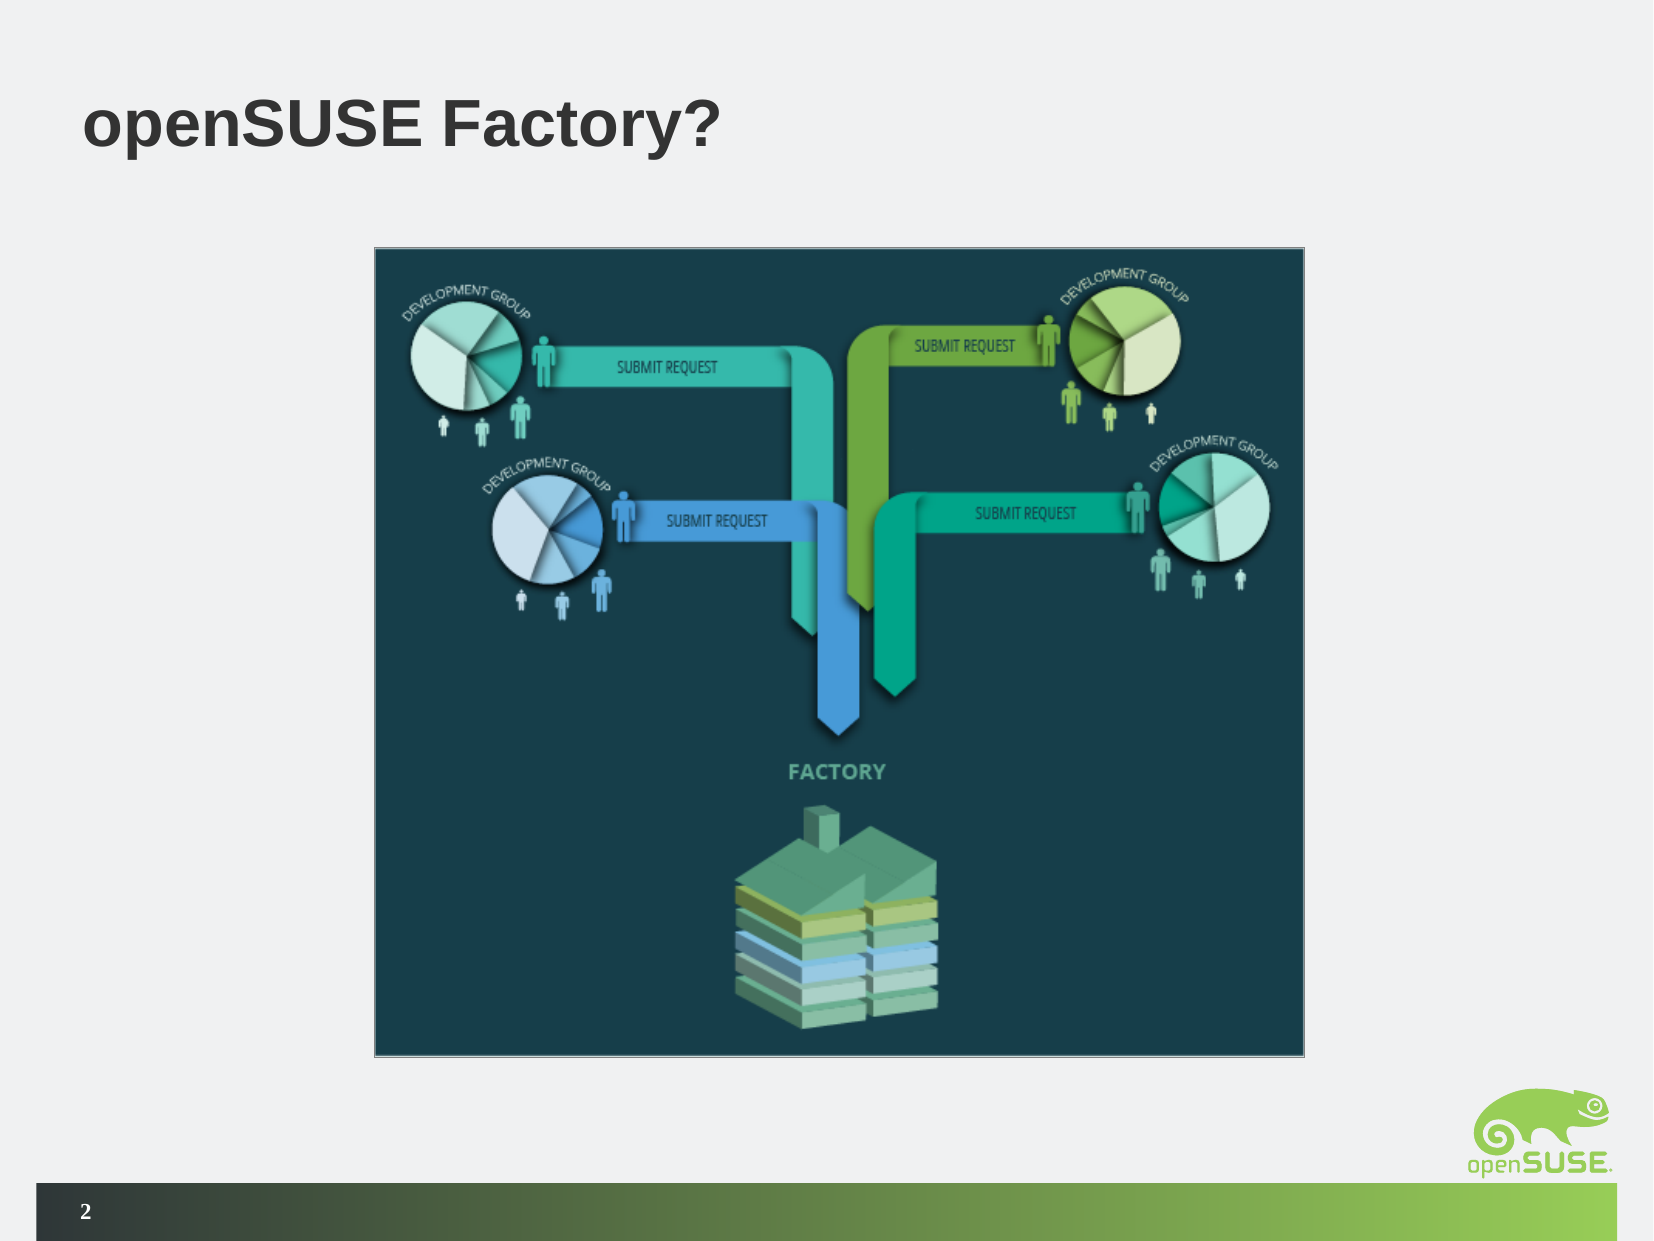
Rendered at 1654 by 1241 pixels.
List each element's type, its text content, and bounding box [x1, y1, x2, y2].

picture [0, 0, 1654, 1241]
title openSUSE Factory? [82, 49, 1571, 198]
